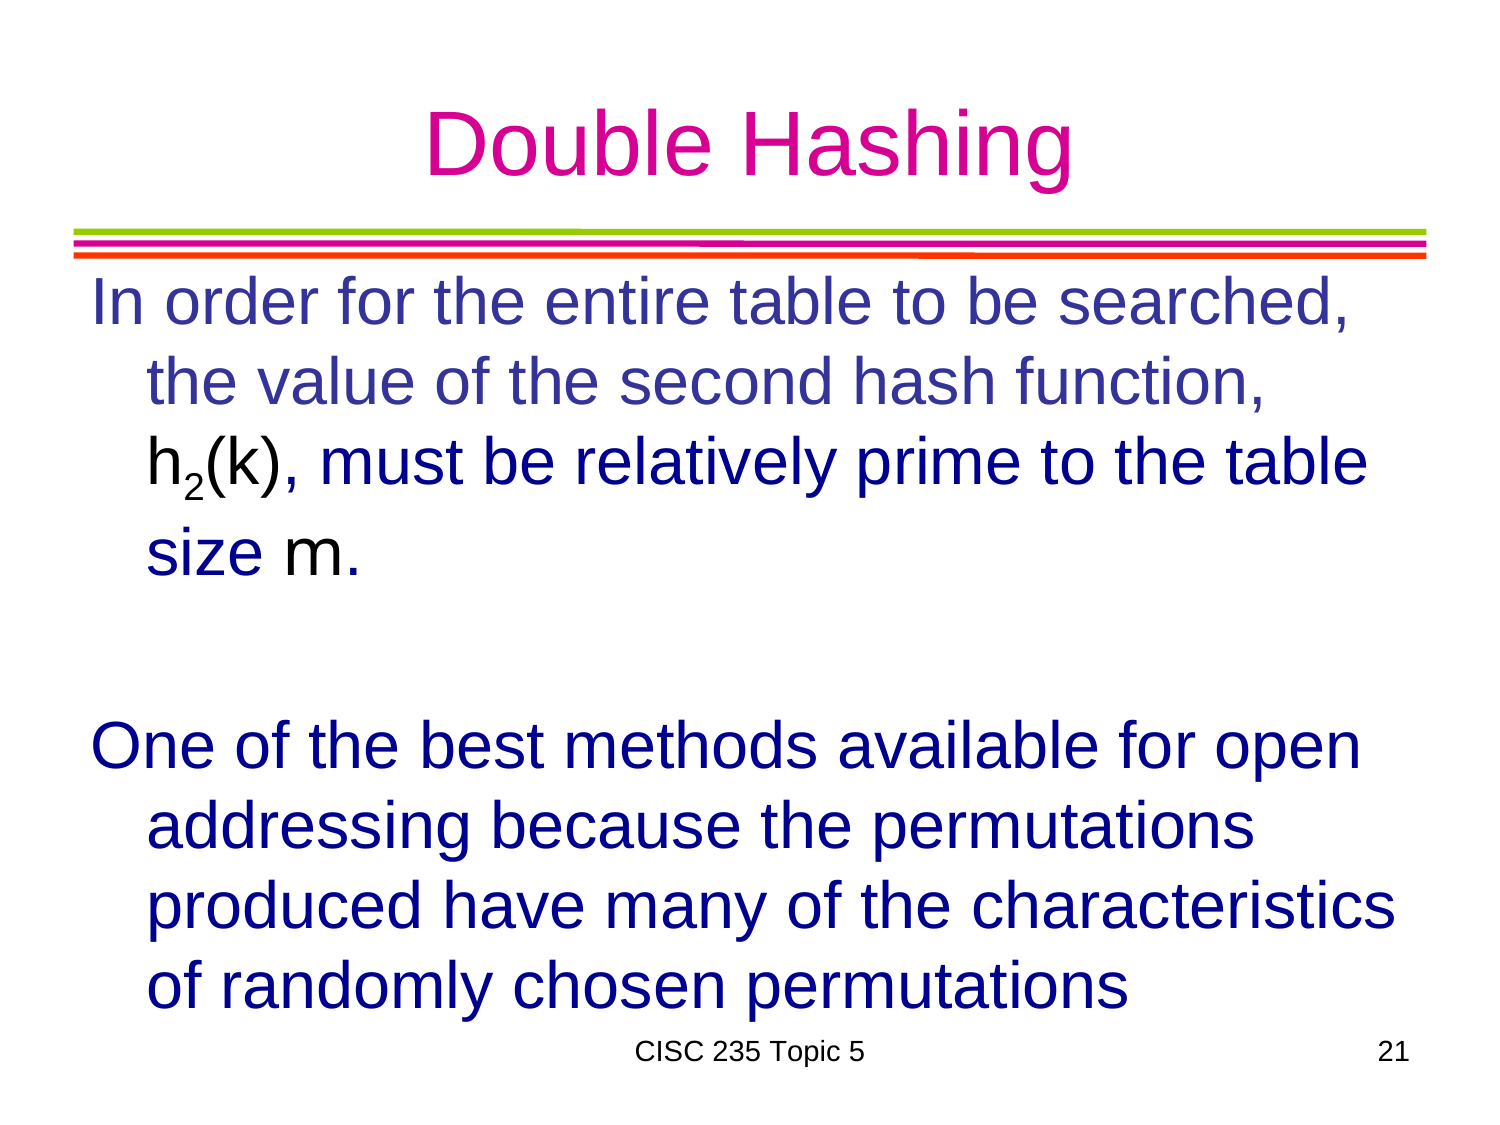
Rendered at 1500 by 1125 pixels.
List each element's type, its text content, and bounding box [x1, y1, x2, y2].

text_box In order for the entire table to be searched, the value of the second hash function, h2(k), must be relatively prime to the table size m. One of the best methods available for open addressing because the permutations produced have many of the characteristics of randomly chosen permutations [75, 249, 1426, 1006]
text_box <number> [1074, 1024, 1426, 1103]
text_box Double Hashing [75, 45, 1426, 233]
text_box CISC 235 Topic 5 [512, 1024, 988, 1103]
